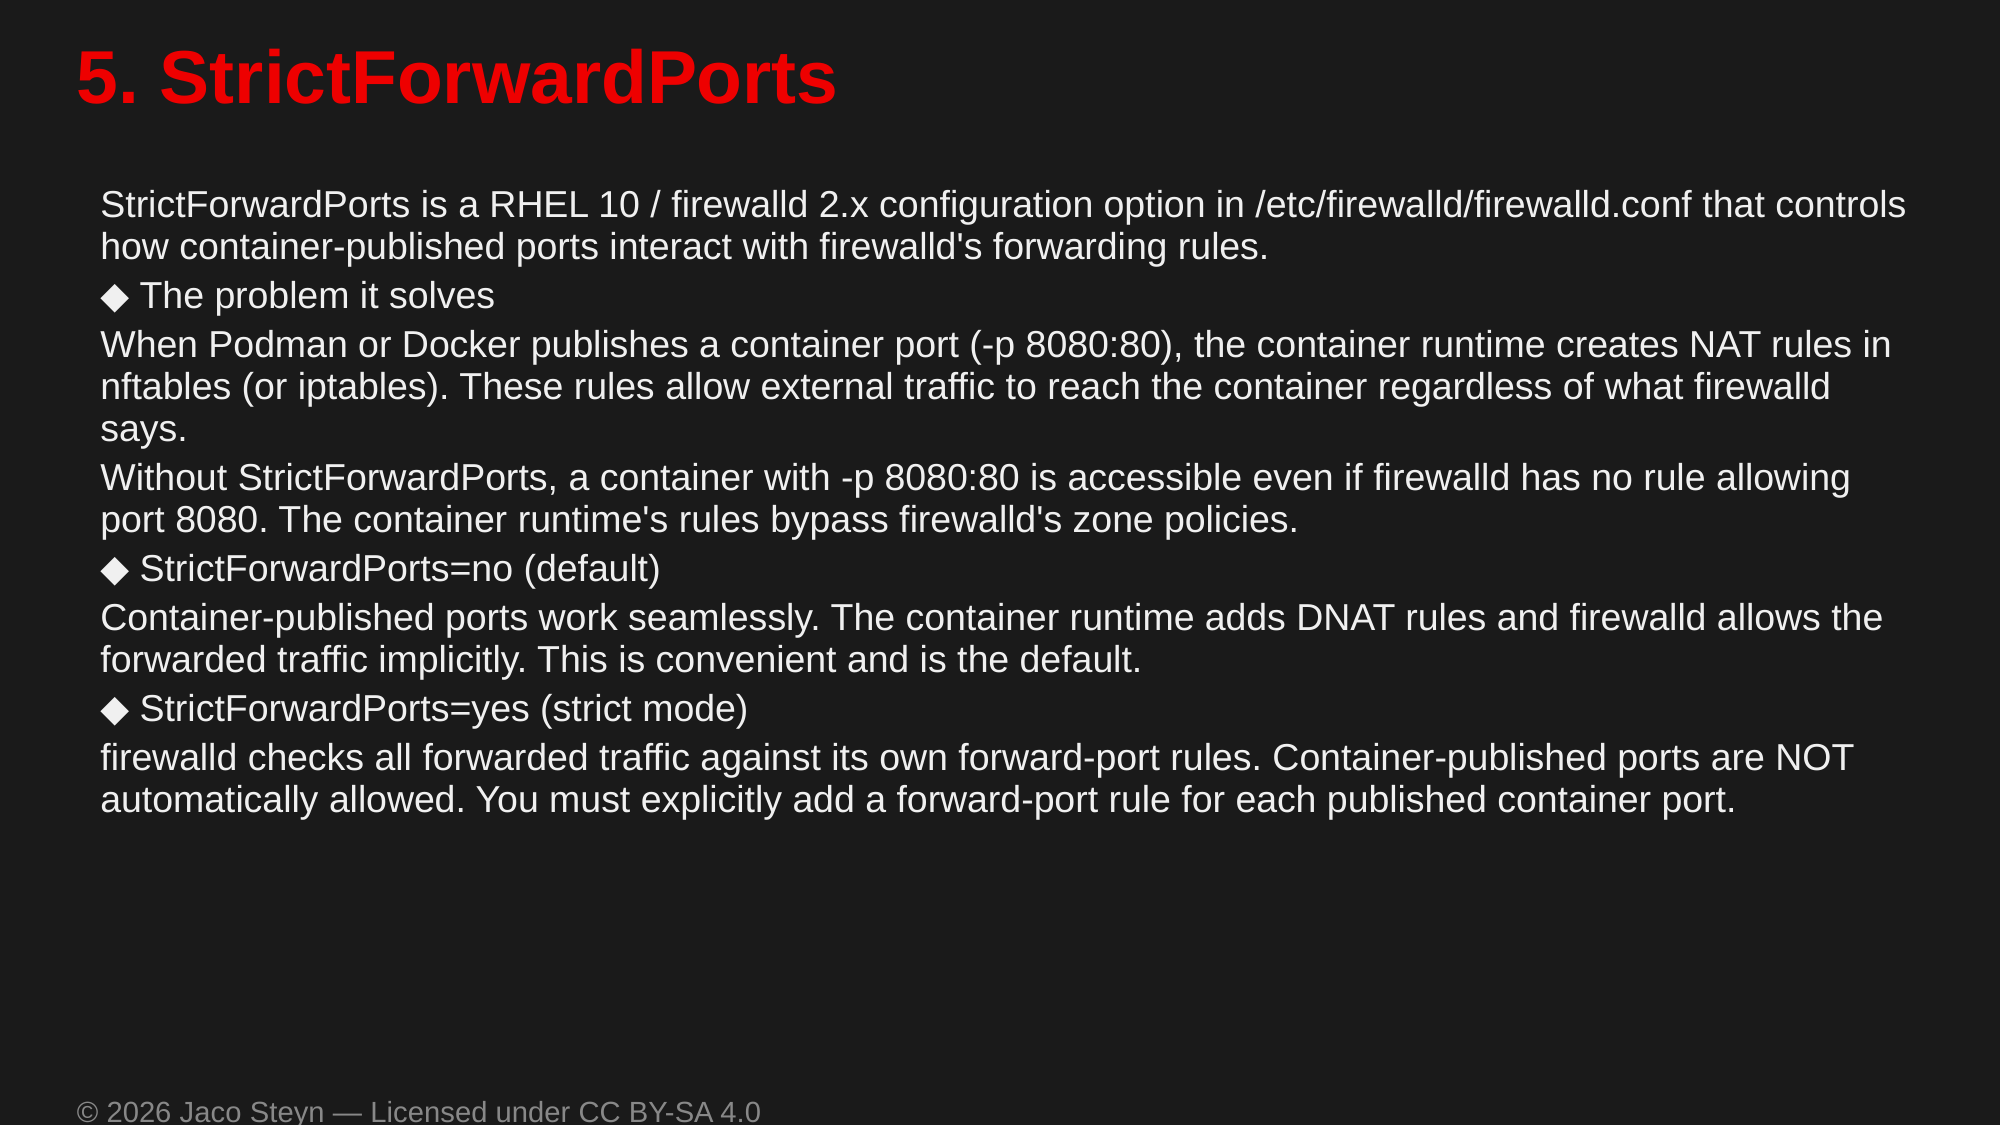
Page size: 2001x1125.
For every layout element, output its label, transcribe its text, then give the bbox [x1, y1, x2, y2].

text_box © 2026 Jaco Steyn — Licensed under CC BY-SA 4.0 [59, 1083, 1942, 1120]
text_box StrictForwardPorts is a RHEL 10 / firewalld 2.x configuration option in /etc/firewalld/firewalld.conf that controls how container-published ports interact with firewalld's forwarding rules. ◆ The problem it solves When Podman or Docker publishes a container port (-p 8080:80), the container runtime creates NAT rules in nftables (or iptables). These rules allow external traffic to reach the container regardless of what firewalld says. Without StrictForwardPorts, a container with -p 8080:80 is accessible even if firewalld has no rule allowing port 8080. The container runtime's rules bypass firewalld's zone policies. ◆ StrictForwardPorts=no (default) Container-published ports work seamlessly. The container runtime adds DNAT rules and firewalld allows the forwarded traffic implicitly. This is convenient and is the default. ◆ StrictForwardPorts=yes (strict mode) firewalld checks all forwarded traffic against its own forward-port rules. Container-published ports are NOT automatically allowed. You must explicitly add a forward-port rule for each published container port. [59, 171, 1942, 1083]
text_box 5. StrictForwardPorts [59, 23, 1942, 154]
